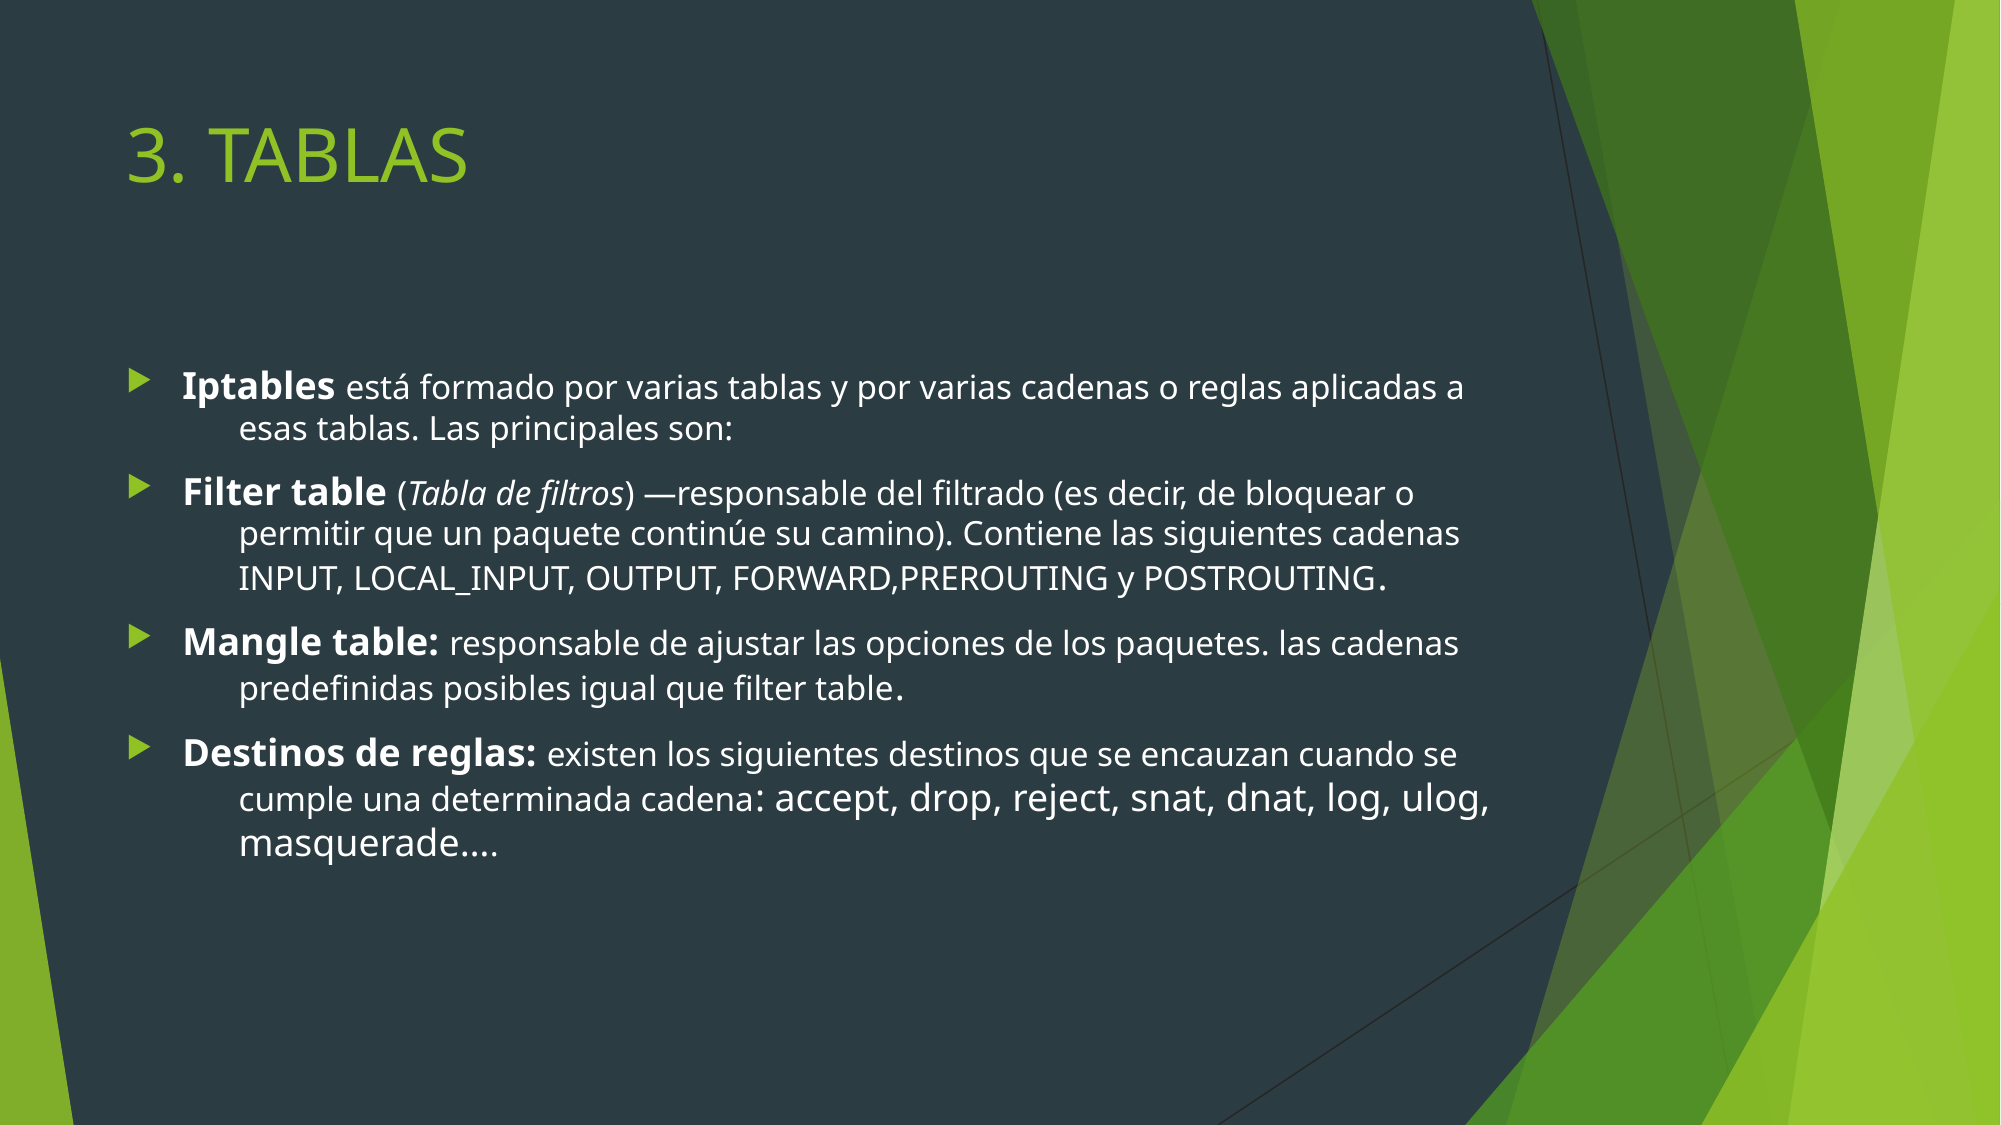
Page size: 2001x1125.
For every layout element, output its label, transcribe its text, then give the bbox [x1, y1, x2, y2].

title 3. TABLAS [111, 99, 1522, 317]
list Iptables está formado por varias tablas y por varias cadenas o reglas aplicadas a esas tablas. Las principales son: Filter table (Tabla de filtros) —responsable del filtrado (es decir, de bloquear o permitir que un paquete continúe su camino). Contiene las siguientes cadenas INPUT, LOCAL_INPUT, OUTPUT, FORWARD,PREROUTING y POSTROUTING. Mangle table: responsable de ajustar las opciones de los paquetes. las cadenas predefinidas posibles igual que filter table. Destinos de reglas: existen los siguientes destinos que se encauzan cuando se cumple una determinada cadena: accept, drop, reject, snat, dnat, log, ulog, masquerade…. [111, 354, 1522, 992]
